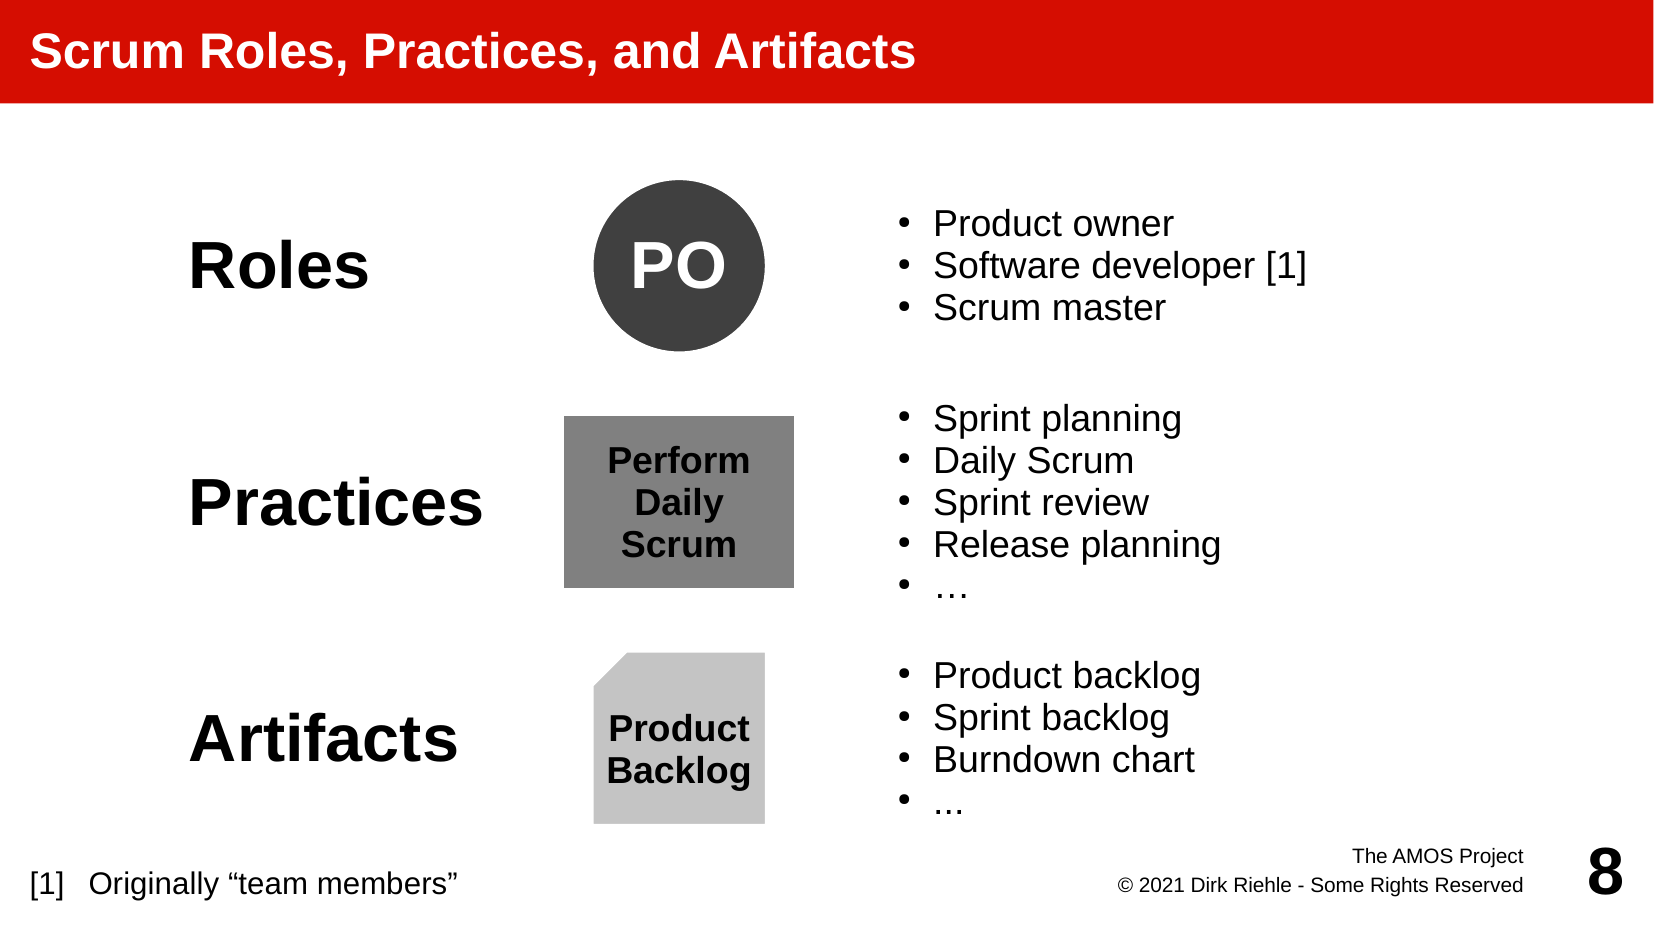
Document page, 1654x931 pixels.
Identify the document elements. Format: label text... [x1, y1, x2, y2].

text_box Product backlog Sprint backlog Burndown chart ... [885, 620, 1447, 857]
text_box Roles [177, 147, 798, 383]
text_box Practices [177, 383, 827, 621]
text_box Artifacts [177, 624, 827, 693]
text_box Sprint planning Daily Scrum Sprint review Release planning … [885, 354, 1388, 650]
title Scrum Roles, Practices, and Artifacts [0, 0, 1654, 104]
text_box Product owner Software developer [1] Scrum master [885, 147, 1477, 384]
text_box [1] Originally “team members” [0, 693, 1182, 931]
